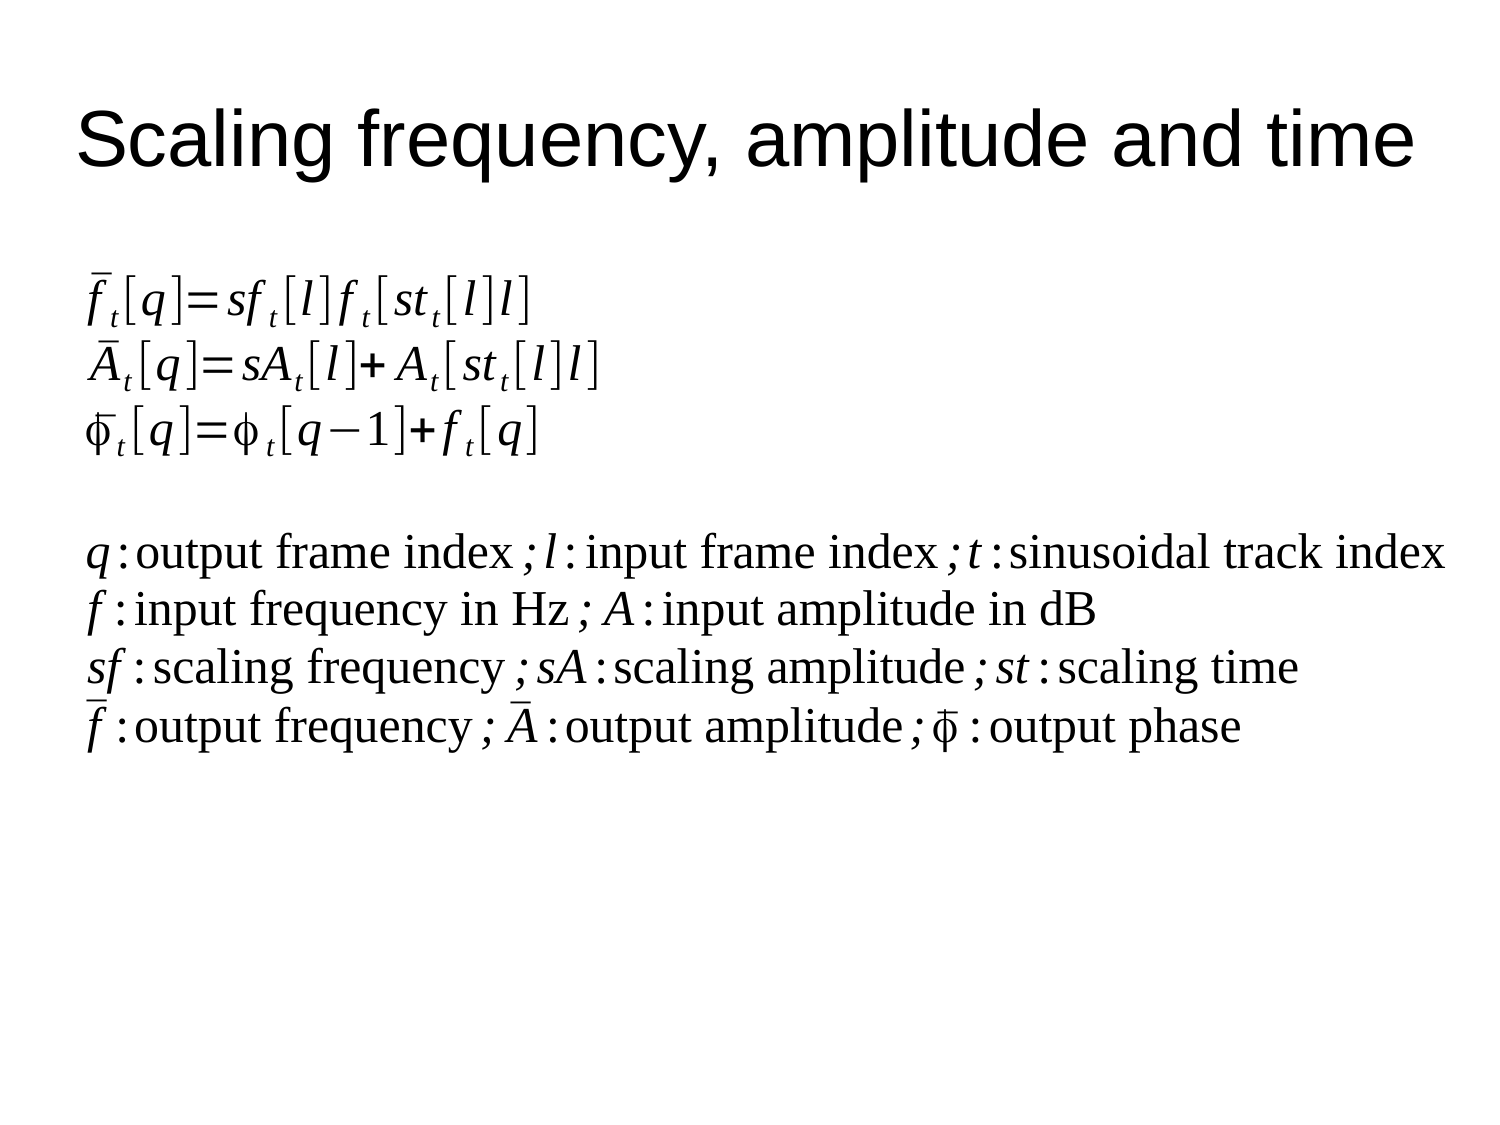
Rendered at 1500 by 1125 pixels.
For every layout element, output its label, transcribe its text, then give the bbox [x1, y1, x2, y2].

chart [78, 270, 1455, 813]
title Scaling frequency, amplitude and time [75, 44, 1425, 233]
